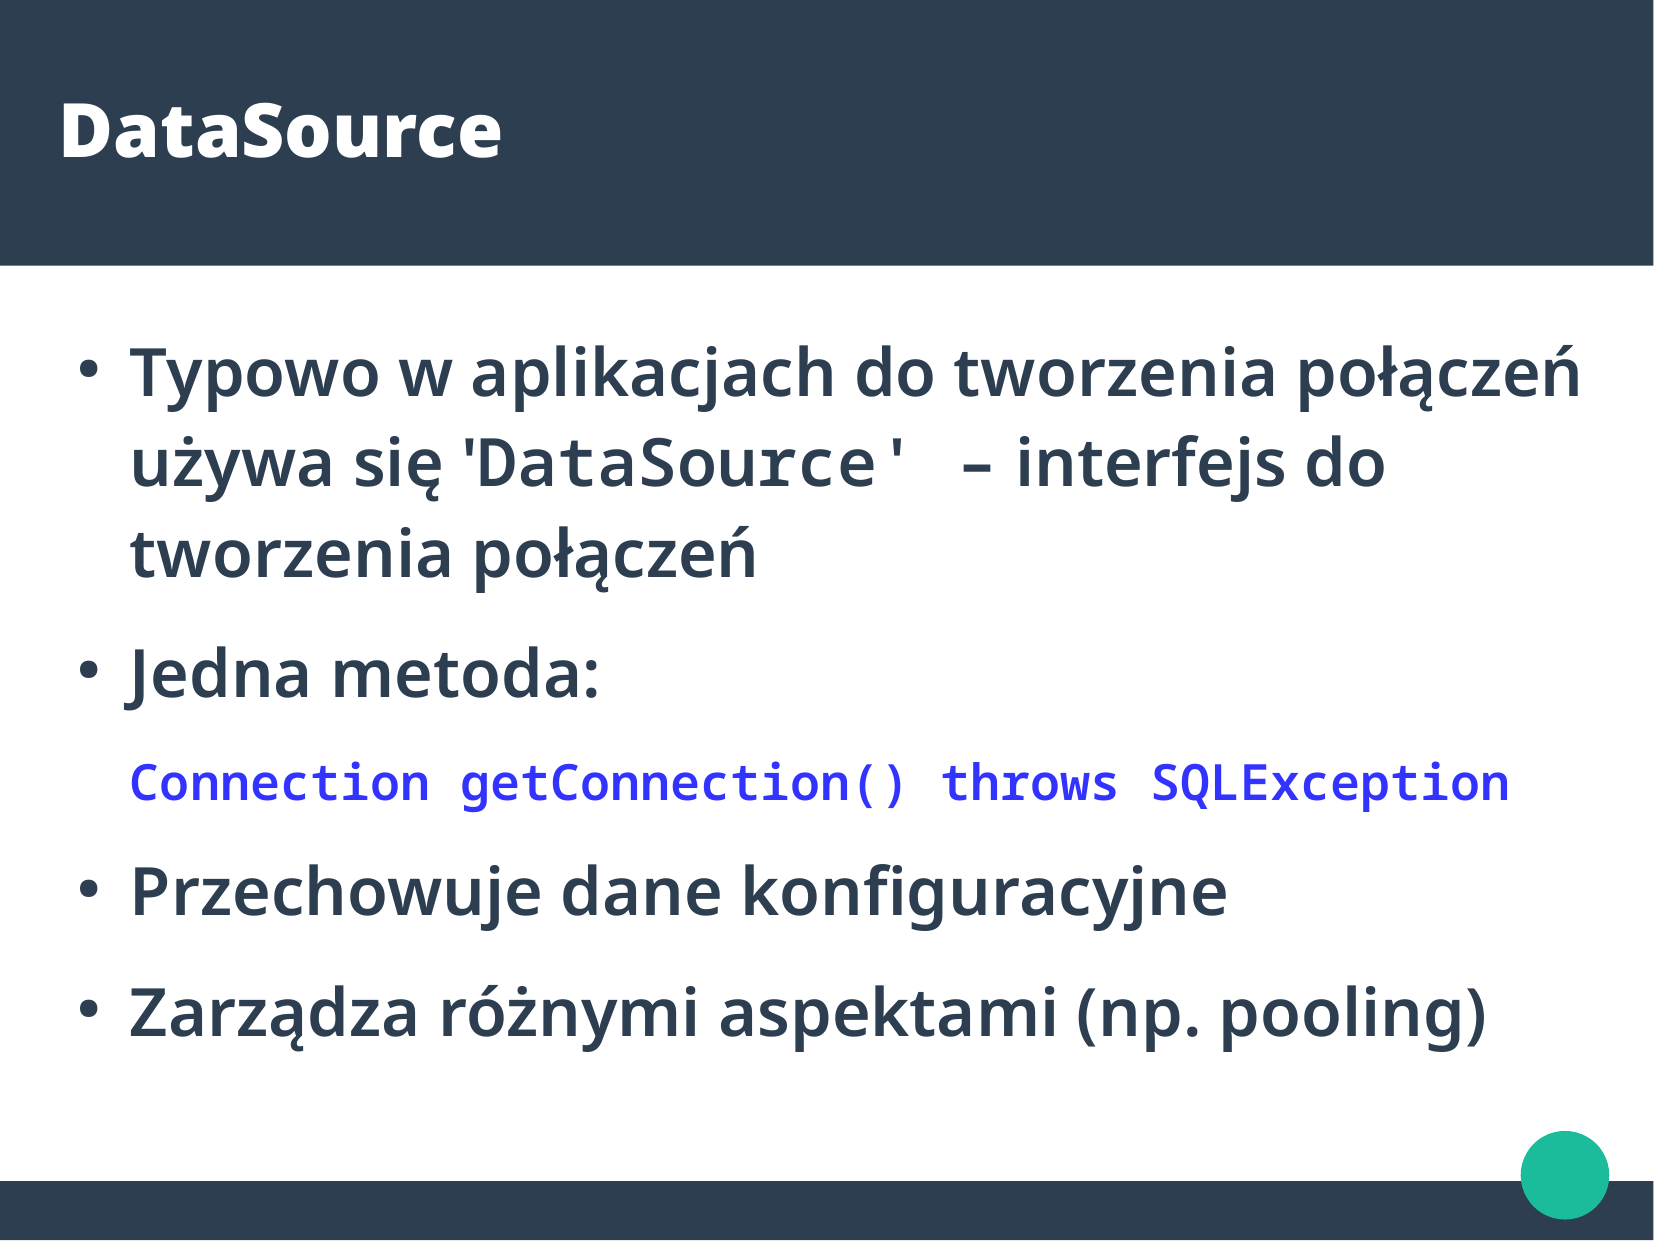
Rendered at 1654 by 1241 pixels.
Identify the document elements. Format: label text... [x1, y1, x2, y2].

list Typowo w aplikacjach do tworzenia połączeń używa się 'DataSource' – interfejs do tworzenia połączeń Jedna metoda: Connection getConnection() throws SQLException Przechowuje dane konfiguracyjne Zarządza różnymi aspektami (np. pooling) [59, 324, 1595, 1152]
title DataSource [59, 49, 1595, 207]
